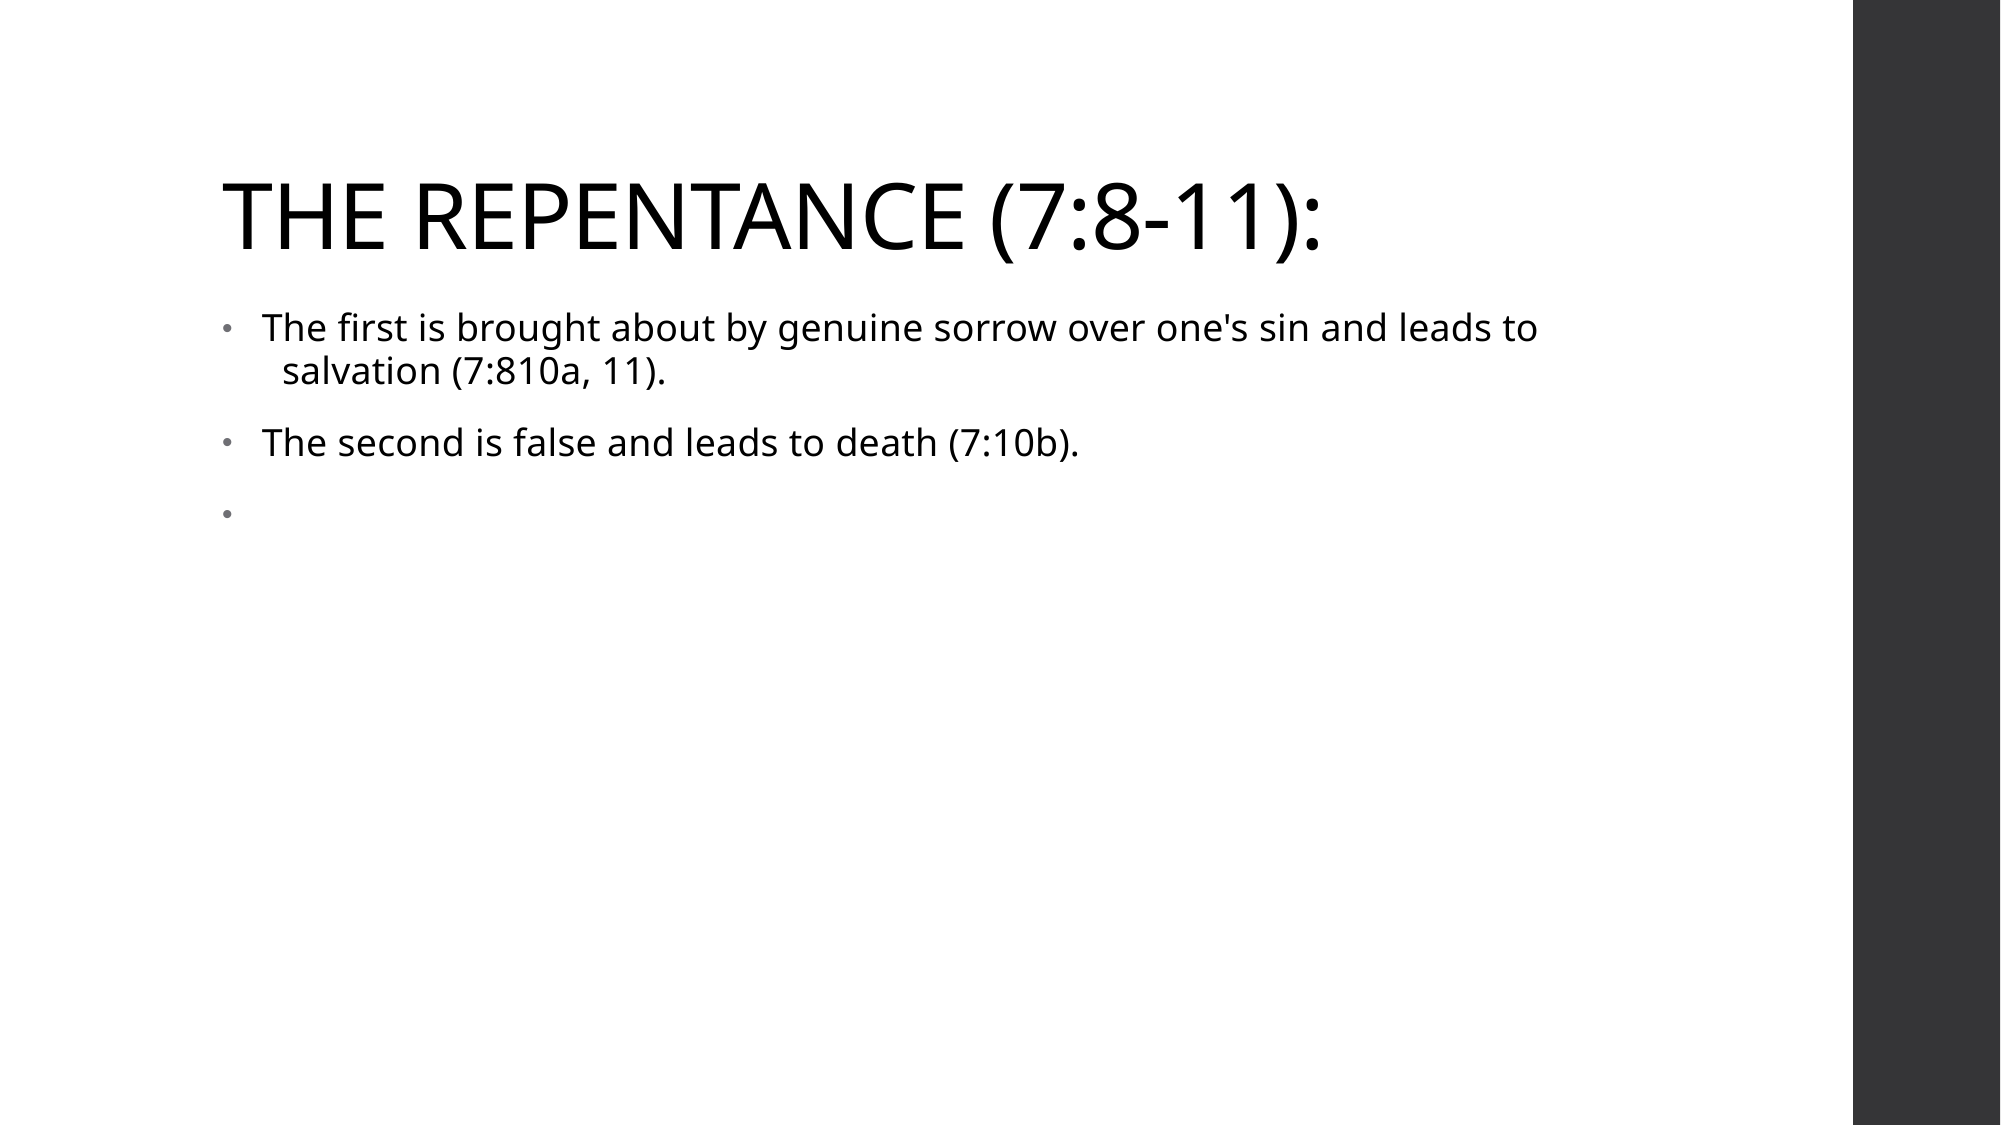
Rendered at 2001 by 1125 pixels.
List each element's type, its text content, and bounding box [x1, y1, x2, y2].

title THE REPENTANCE (7:8-11): [206, 60, 1797, 278]
list The first is brought about by genuine sorrow over one's sin and leads to salvation (7:810a, 11). The second is false and leads to death (7:10b). [206, 299, 1617, 1014]
